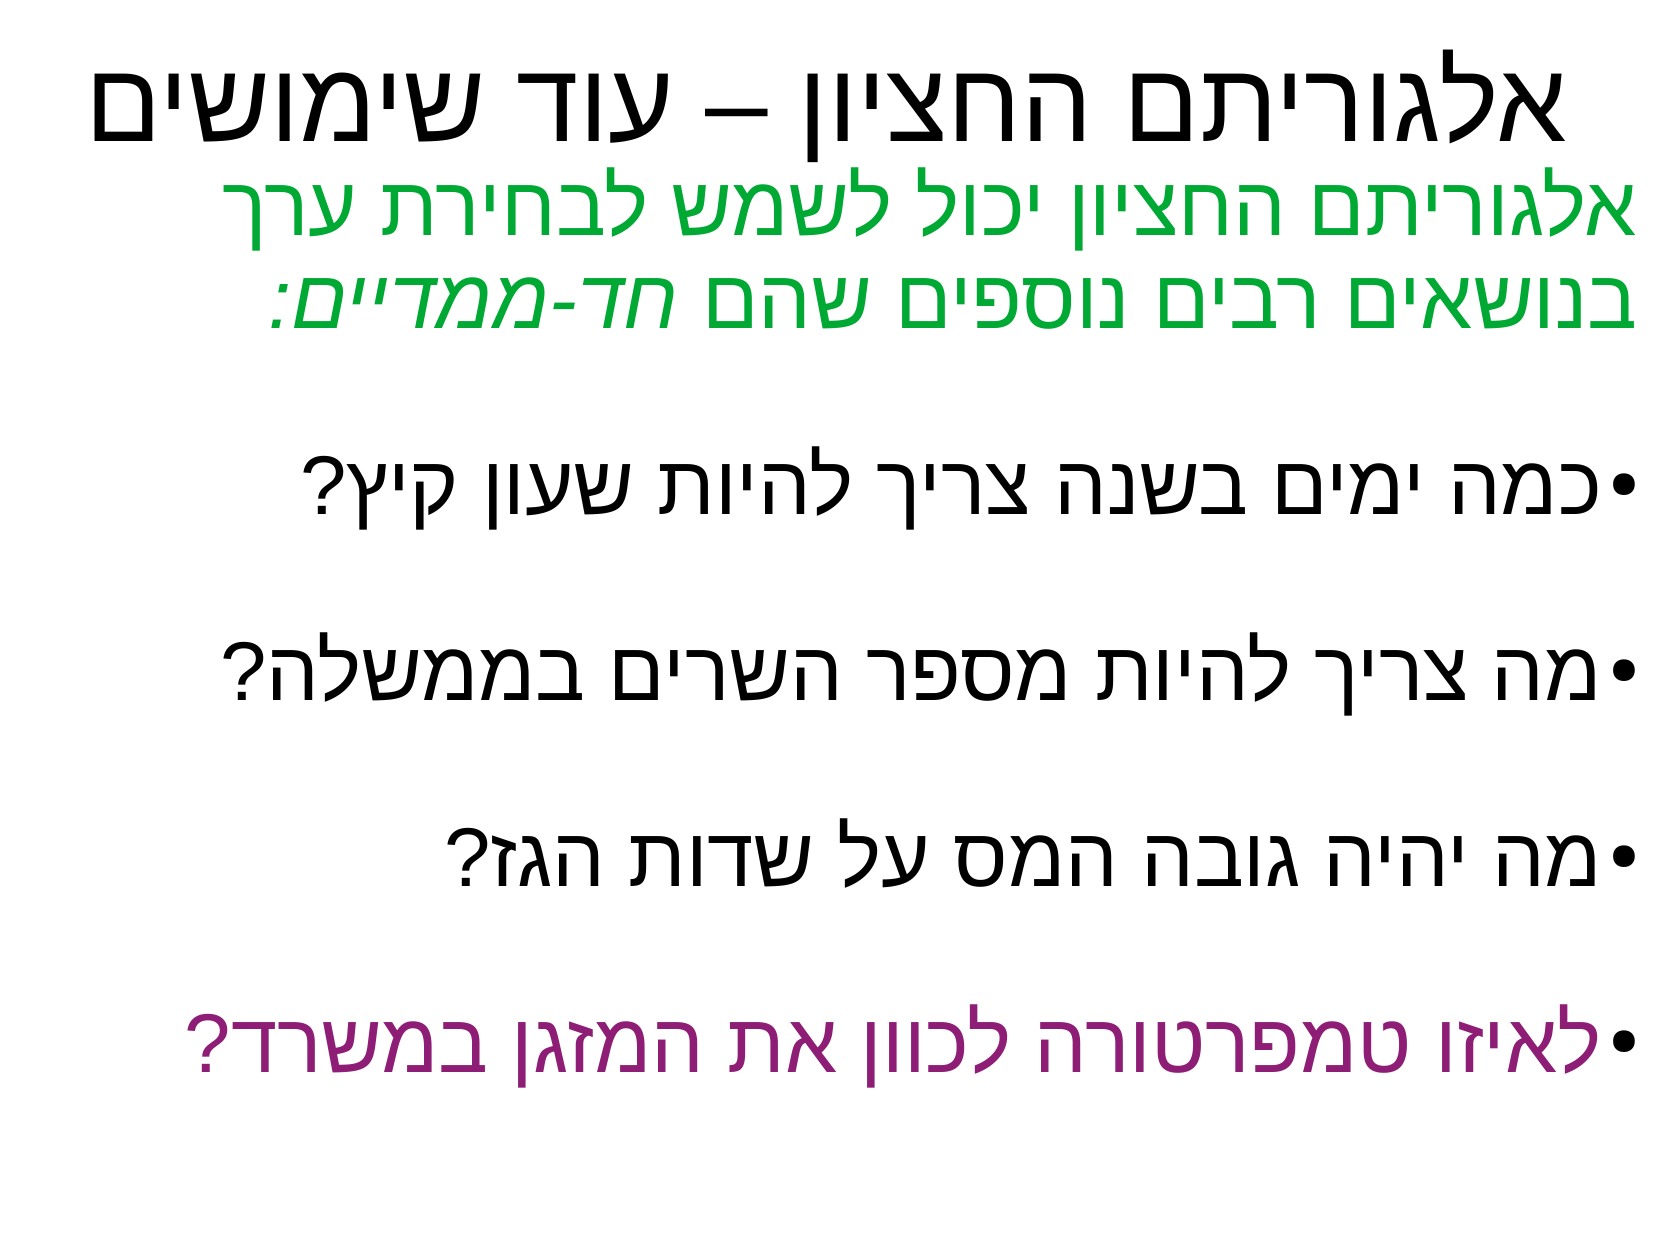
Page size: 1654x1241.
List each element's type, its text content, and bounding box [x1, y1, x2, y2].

text_box אלגוריתם החציון יכול לשמש לבחירת ערך בנושאים רבים נוספים שהם חד-ממדיים: כמה ימים בשנה צריך להיות שעון קיץ? מה צריך להיות מספר השרים בממשלה? מה יהיה גובה המס על שדות הגז? לאיזו טמפרטורה לכוון את המזגן במשרד? [0, 153, 1654, 1186]
title אלגוריתם החציון – עוד שימושים [0, 0, 1654, 153]
